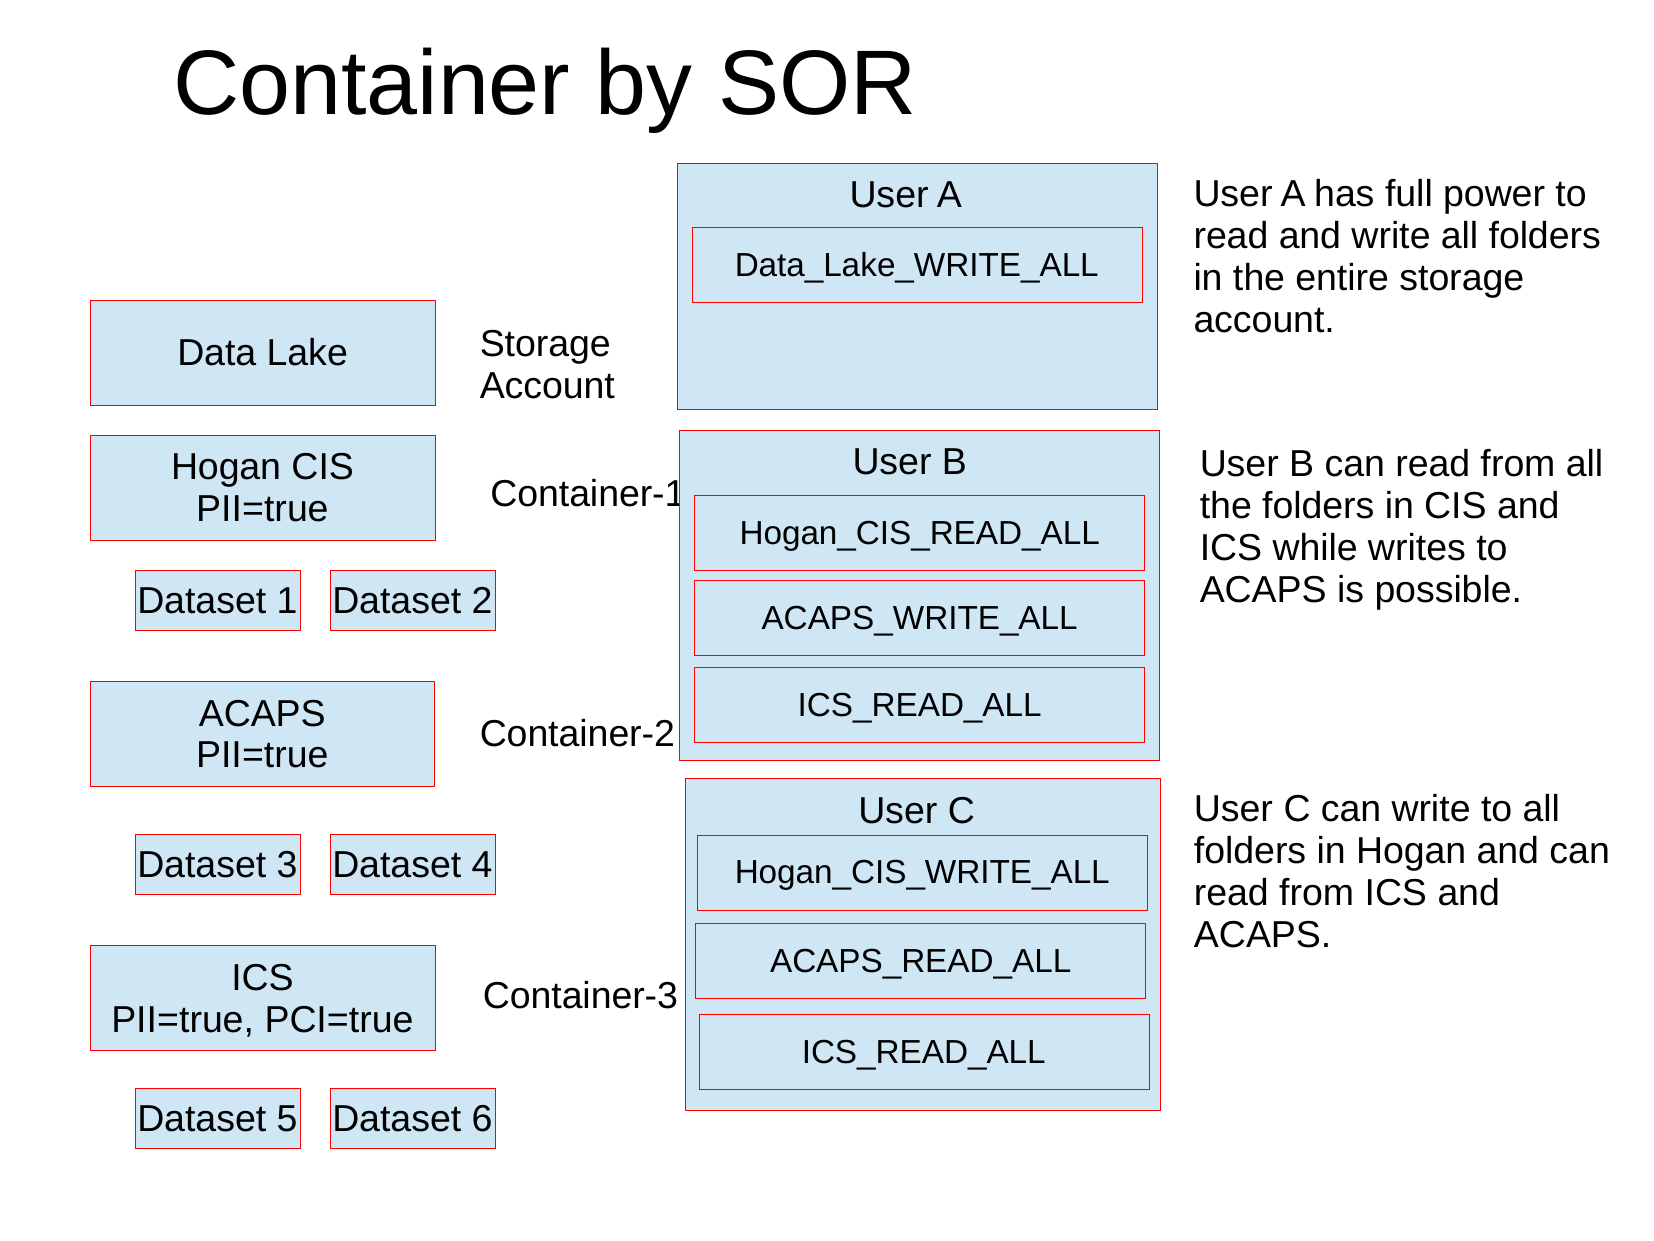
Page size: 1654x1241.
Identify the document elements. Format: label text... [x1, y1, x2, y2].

text_box ICS_READ_ALL [699, 1014, 1150, 1090]
text_box ACAPS_WRITE_ALL [694, 580, 1145, 656]
title Container by SOR [30, 30, 1061, 137]
text_box Container-3 [468, 966, 685, 1024]
text_box Hogan_CIS_WRITE_ALL [697, 835, 1148, 911]
text_box Data Lake [90, 300, 436, 406]
text_box Dataset 5 [135, 1088, 301, 1149]
text_box Data_Lake_WRITE_ALL [692, 227, 1143, 303]
text_box Container-2 [465, 705, 690, 763]
text_box User B [837, 433, 982, 491]
text_box User A has full power to read and write all folders in the entire storage account. [1178, 165, 1636, 406]
text_box User A [834, 166, 978, 224]
text_box User B can read from all the folders in CIS and ICS while writes to ACAPS is possible. [1185, 435, 1642, 676]
text_box User C can write to all folders in Hogan and can read from ICS and ACAPS. [1179, 780, 1636, 1021]
text_box Dataset 2 [330, 570, 496, 631]
text_box Storage Account [465, 315, 637, 414]
text_box Hogan CIS PII=true [90, 435, 436, 541]
text_box [685, 778, 1161, 1111]
text_box Dataset 6 [330, 1088, 496, 1149]
text_box Hogan_CIS_READ_ALL [694, 495, 1145, 571]
text_box Dataset 4 [330, 834, 496, 895]
text_box ACAPS_READ_ALL [695, 923, 1146, 999]
text_box Dataset 1 [135, 570, 301, 631]
text_box Dataset 3 [135, 834, 301, 895]
text_box User C [843, 782, 990, 839]
text_box [679, 430, 1160, 761]
text_box [677, 163, 1158, 410]
text_box ACAPS PII=true [90, 681, 435, 787]
text_box ICS_READ_ALL [694, 667, 1145, 743]
text_box ICS PII=true, PCI=true [90, 945, 436, 1051]
text_box Container-1 [475, 465, 679, 522]
